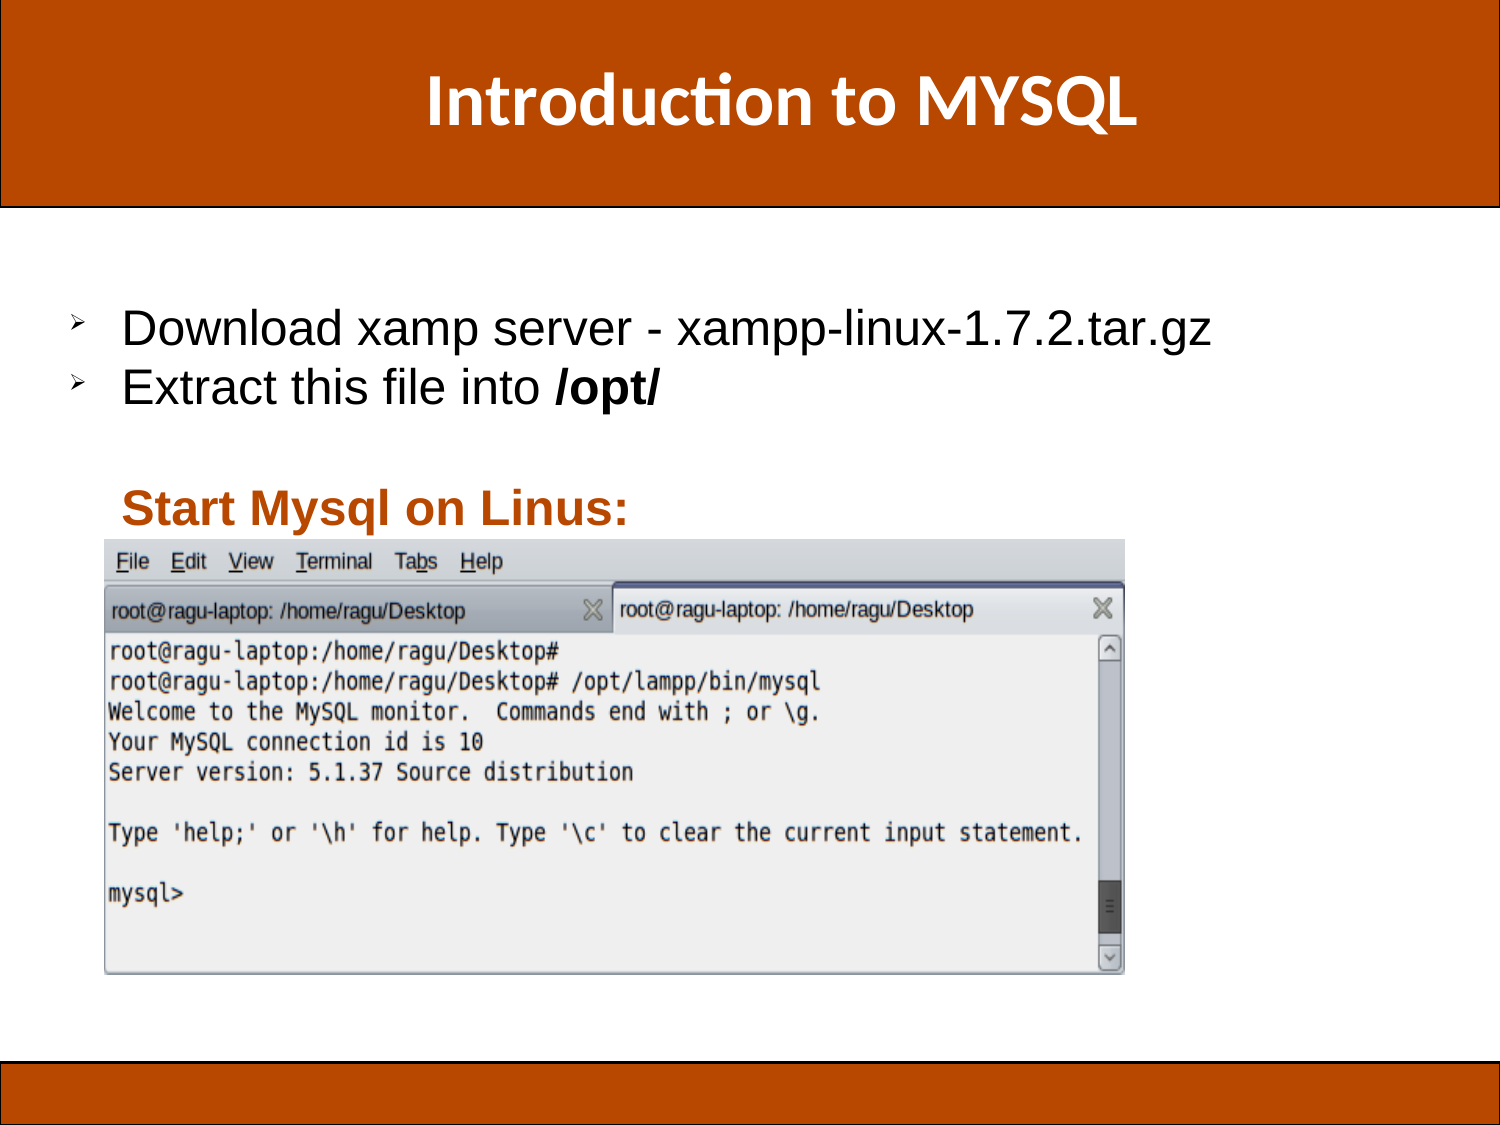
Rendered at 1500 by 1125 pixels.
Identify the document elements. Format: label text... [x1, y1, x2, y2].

text_box Download xamp server - xampp-linux-1.7.2.tar.gz Extract this file into /opt/ Start Mysql on Linus: [51, 287, 1470, 708]
text_box Introduction to MYSQL [295, 60, 1270, 148]
list [29, 216, 1410, 1034]
picture [104, 539, 1125, 975]
